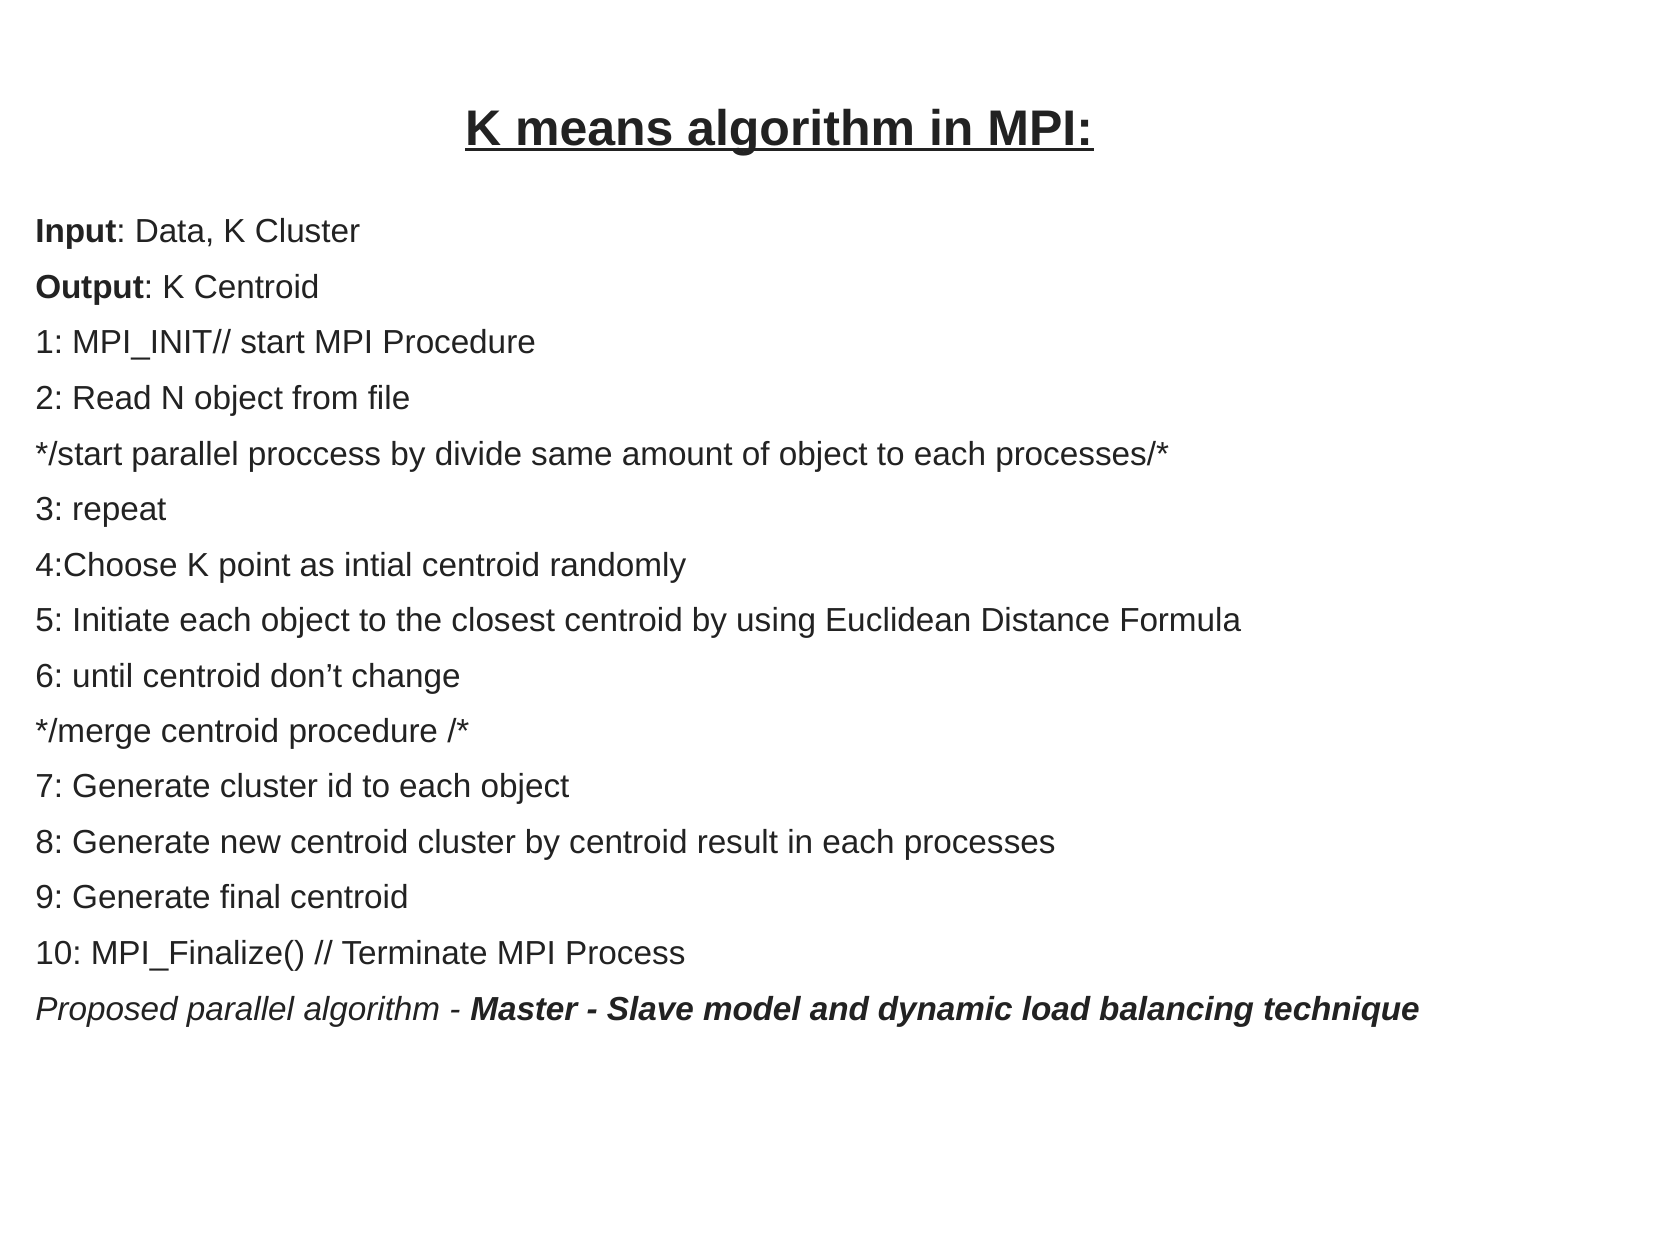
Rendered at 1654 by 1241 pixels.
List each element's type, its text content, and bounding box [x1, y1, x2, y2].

subtitle K means algorithm in MPI: Input: Data, K Cluster Output: K Centroid 1: MPI_INIT// start MPI Procedure 2: Read N object from file */start parallel proccess by divide same amount of object to each processes/* 3: repeat 4:Choose K point as intial centroid randomly 5: Initiate each object to the closest centroid by using Euclidean Distance Formula 6: until centroid don’t change */merge centroid procedure /* 7: Generate cluster id to each object 8: Generate new centroid cluster by centroid result in each processes 9: Generate final centroid 10: MPI_Finalize() // Terminate MPI Process Proposed parallel algorithm - Master - Slave model and dynamic load balancing technique [35, 0, 1524, 1028]
